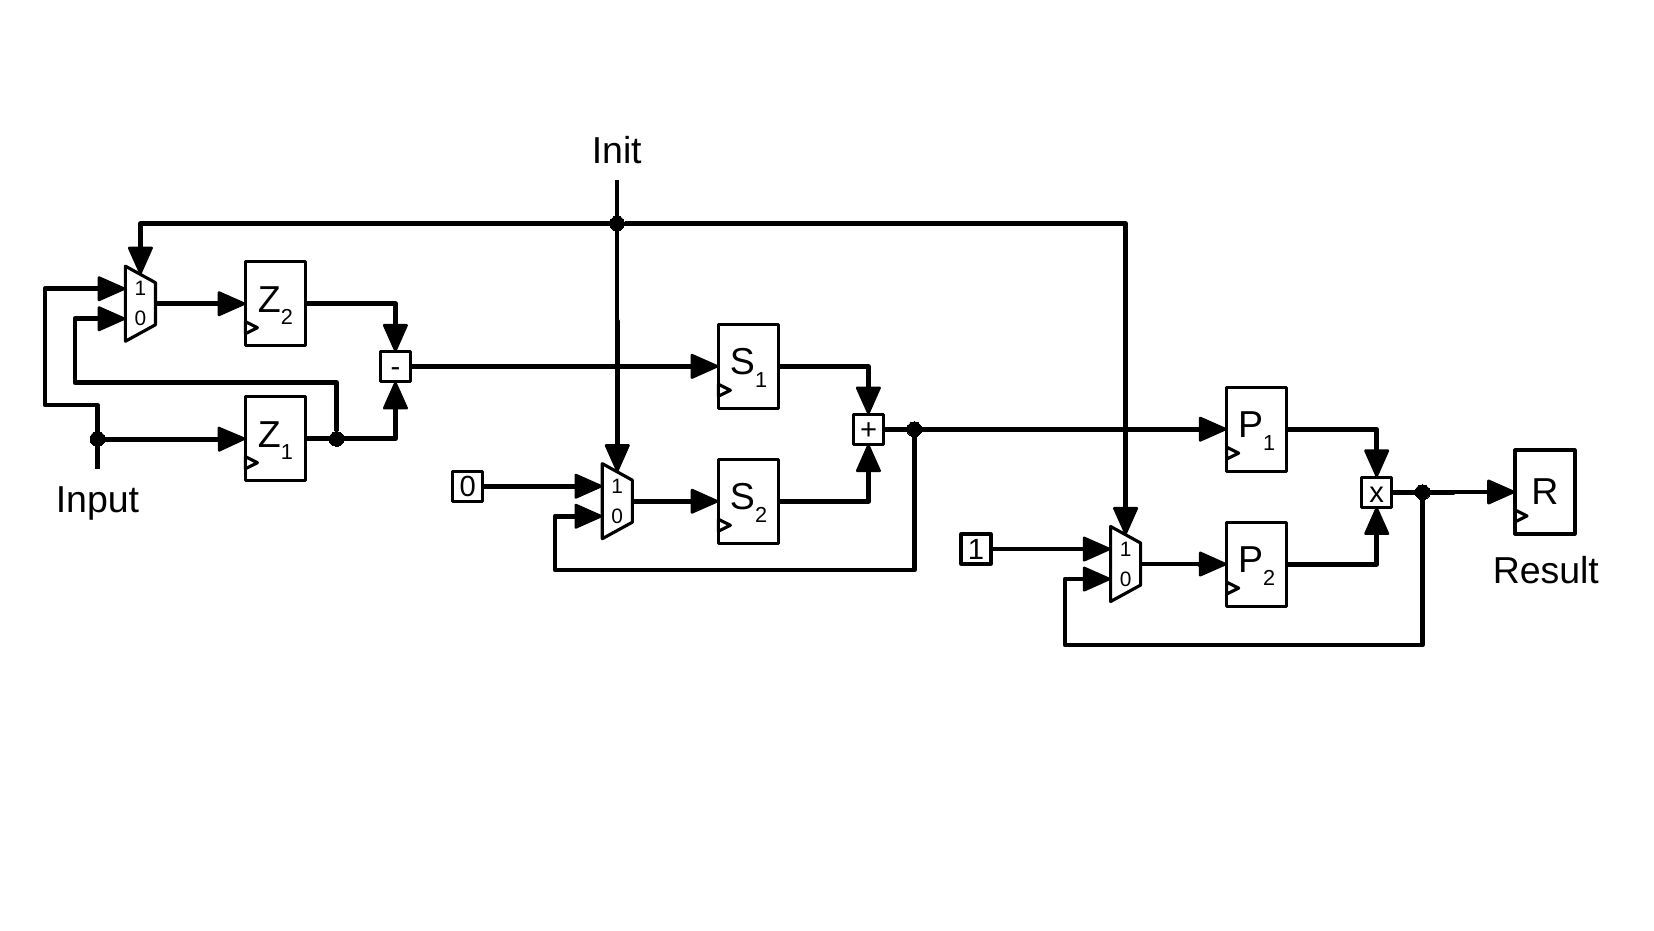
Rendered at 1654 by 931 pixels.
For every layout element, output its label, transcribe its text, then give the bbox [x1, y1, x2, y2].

text_box + [853, 414, 884, 445]
text_box 1 [143, 273, 156, 280]
text_box 0 [604, 502, 630, 532]
text_box - [380, 351, 411, 382]
text_box [329, 431, 345, 447]
text_box Result [1485, 540, 1607, 601]
text_box 1 [621, 471, 633, 478]
text_box Z2 [245, 261, 306, 346]
text_box 0 [620, 525, 633, 532]
text_box 0 [127, 304, 153, 334]
text_box 0 [1113, 565, 1139, 595]
text_box R [1515, 450, 1576, 534]
text_box Init [564, 120, 670, 181]
text_box 0 [1128, 588, 1141, 595]
text_box 1 [961, 533, 992, 564]
text_box [1415, 495, 1430, 500]
text_box [609, 215, 625, 231]
text_box P2 [1226, 522, 1287, 607]
text_box 1 [1113, 534, 1139, 565]
text_box 0 [144, 327, 156, 334]
text_box x [1361, 477, 1392, 508]
text_box 1 [127, 273, 153, 304]
text_box P1 [1226, 387, 1287, 472]
text_box 1 [604, 471, 630, 502]
text_box S1 [718, 324, 779, 409]
text_box Z1 [245, 396, 306, 481]
text_box [1415, 484, 1430, 490]
text_box Input [45, 469, 151, 530]
text_box 0 [452, 471, 483, 502]
text_box S2 [718, 459, 779, 544]
text_box [90, 431, 106, 447]
text_box [906, 421, 922, 437]
text_box 1 [1130, 534, 1141, 540]
